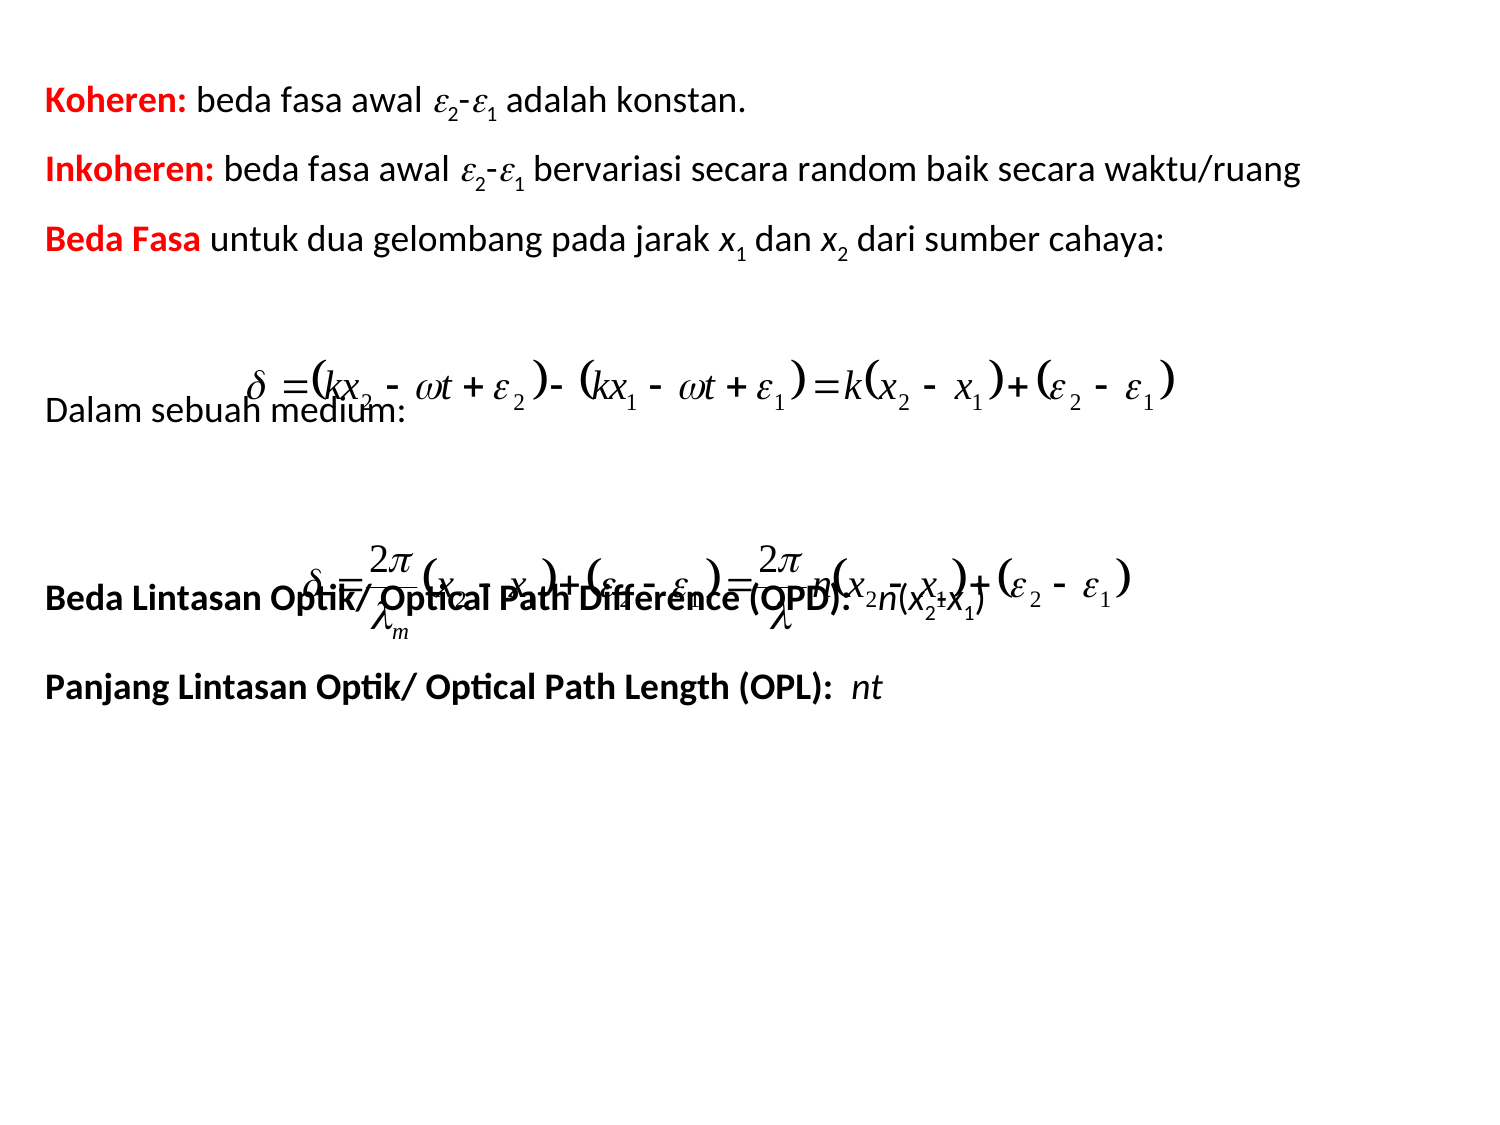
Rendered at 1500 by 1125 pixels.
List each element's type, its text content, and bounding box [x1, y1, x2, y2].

text_box Koheren: beda fasa awal 2-1 adalah konstan. Inkoheren: beda fasa awal 2-1 bervariasi secara random baik secara waktu/ruang Beda Fasa untuk dua gelombang pada jarak x1 dan x2 dari sumber cahaya: Dalam sebuah medium: Beda Lintasan Optik/ Optical Path Difference (OPD): n(x2-x1) Panjang Lintasan Optik/ Optical Path Length (OPL): nt [30, 67, 1468, 778]
picture [240, 358, 1176, 417]
picture [296, 533, 1135, 649]
